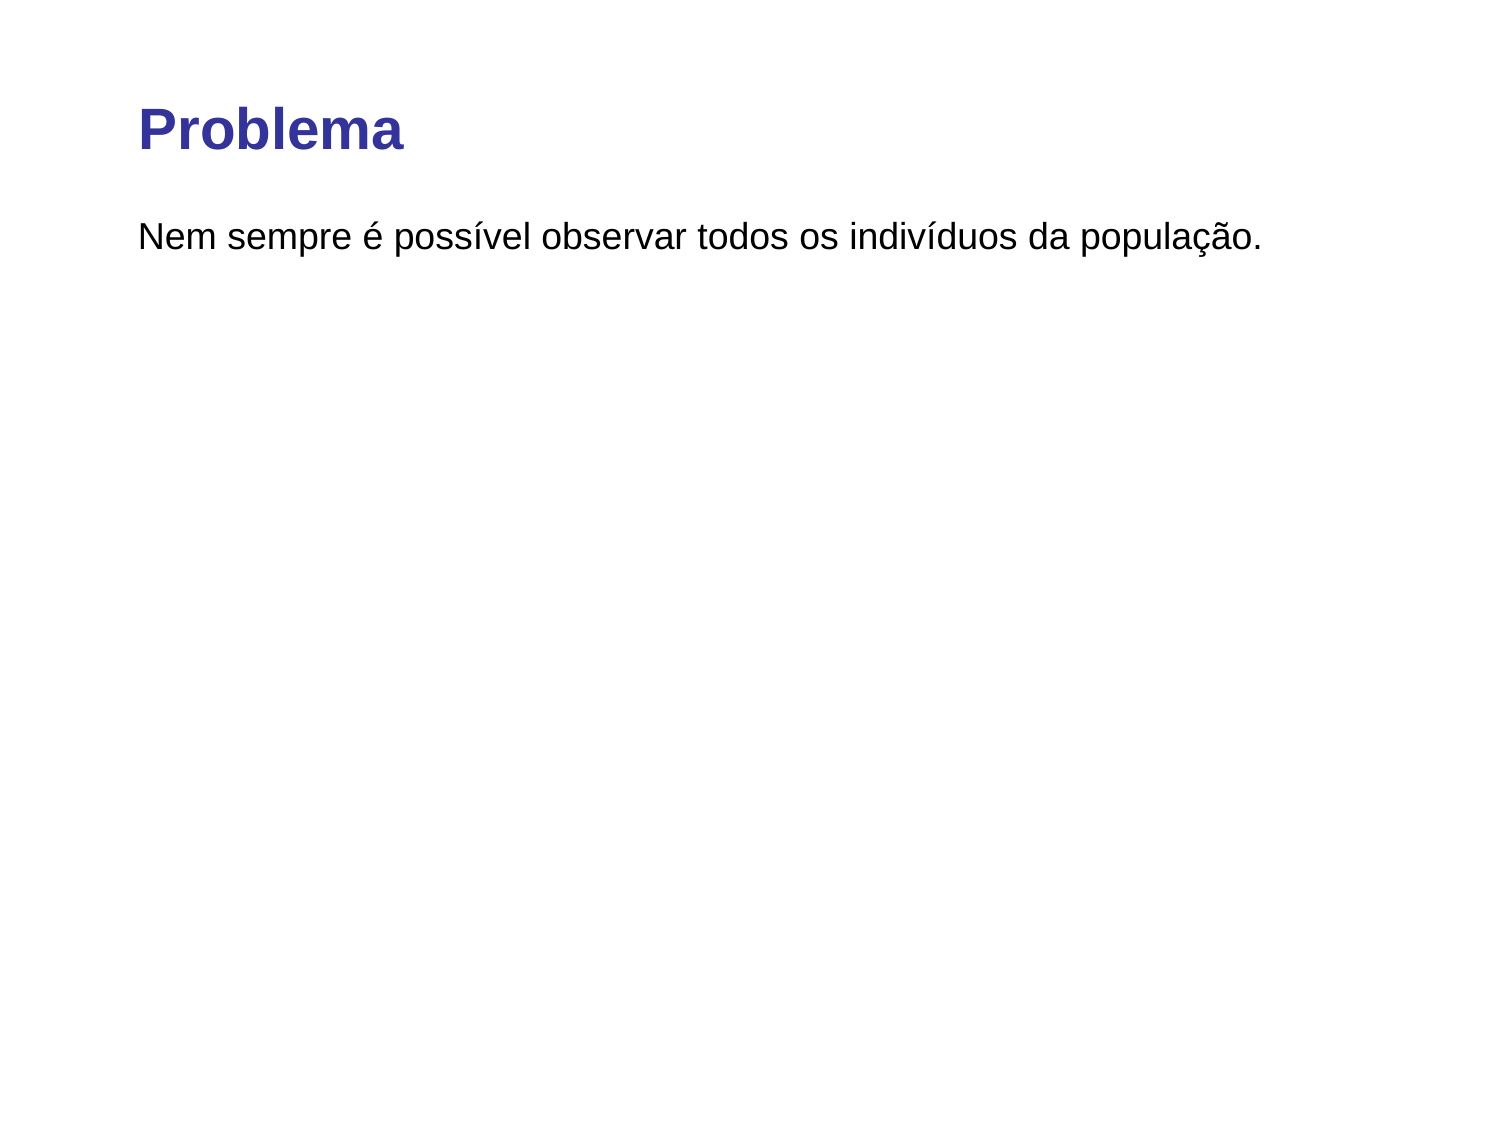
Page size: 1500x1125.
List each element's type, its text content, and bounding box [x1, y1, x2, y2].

text_box Nem sempre é possível observar todos os indivíduos da população. [123, 204, 1366, 320]
text_box Problema [123, 84, 1400, 179]
